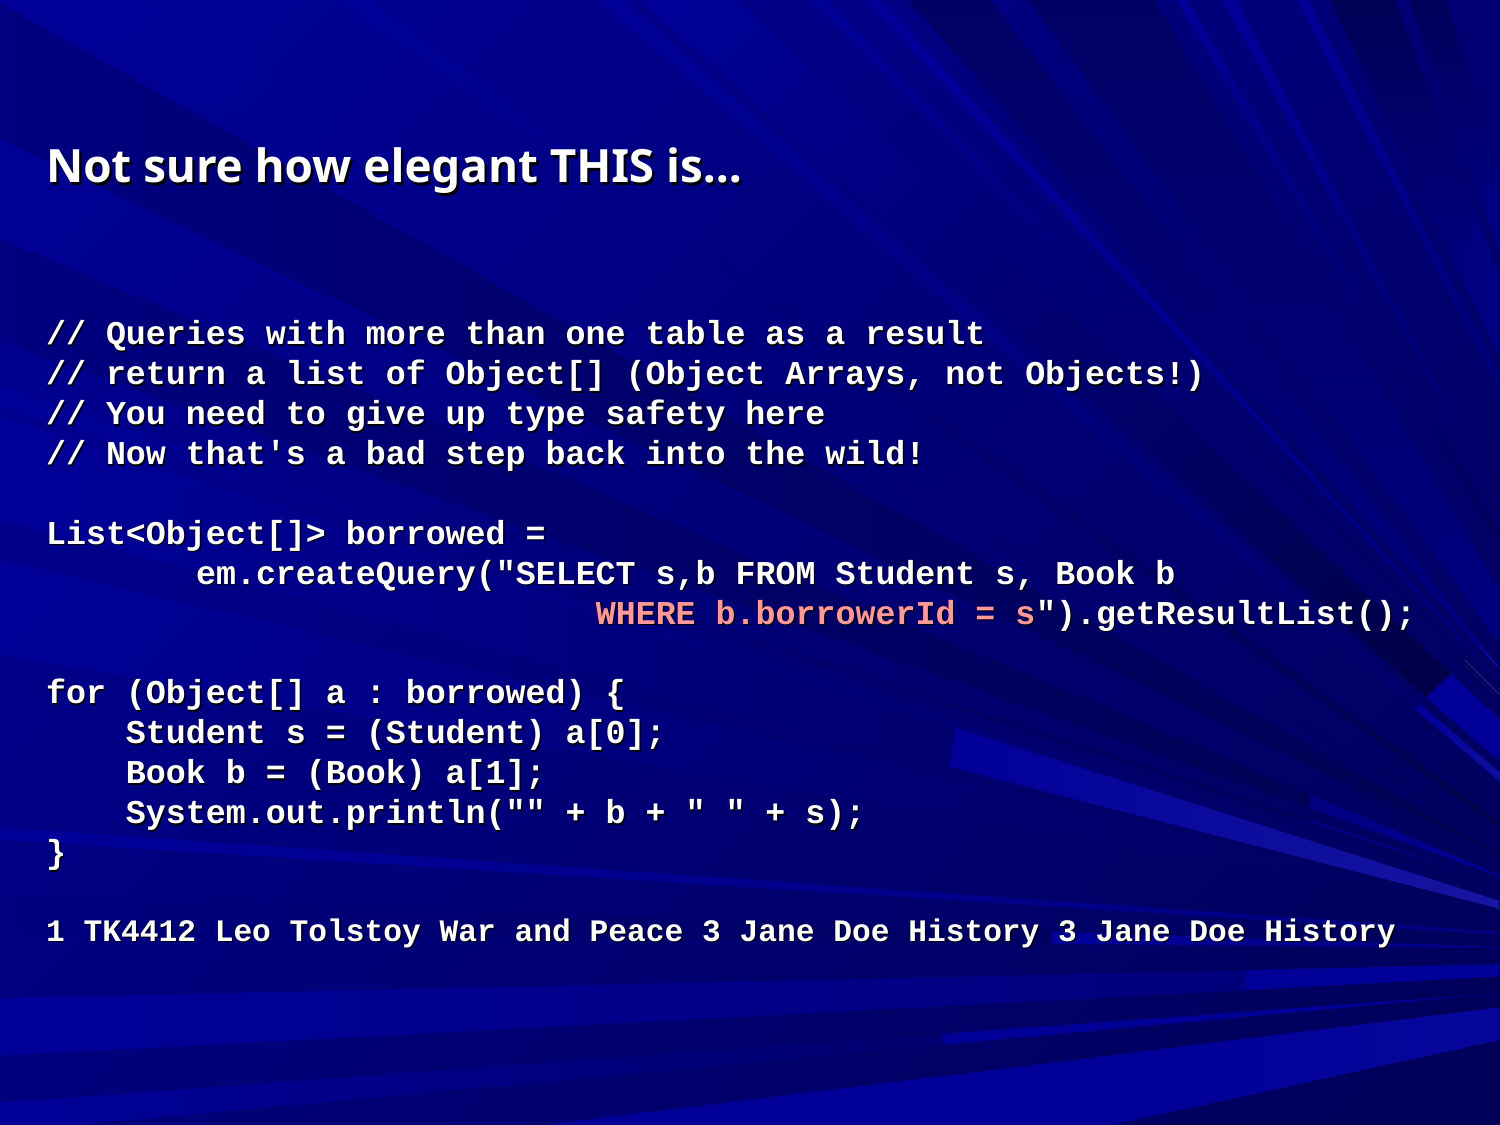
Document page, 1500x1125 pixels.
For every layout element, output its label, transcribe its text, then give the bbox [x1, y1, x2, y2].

title Not sure how elegant THIS is... // Queries with more than one table as a result // return a list of Object[] (Object Arrays, not Objects!) // You need to give up type safety here // Now that's a bad step back into the wild! List<Object[]> borrowed = em.createQuery("SELECT s,b FROM Student s, Book b WHERE b.borrowerId = s").getResultList(); for (Object[] a : borrowed) { Student s = (Student) a[0]; Book b = (Book) a[1]; System.out.println("" + b + " " + s); } 1 TK4412 Leo Tolstoy War and Peace 3 Jane Doe History 3 Jane Doe History [31, 28, 1470, 1057]
